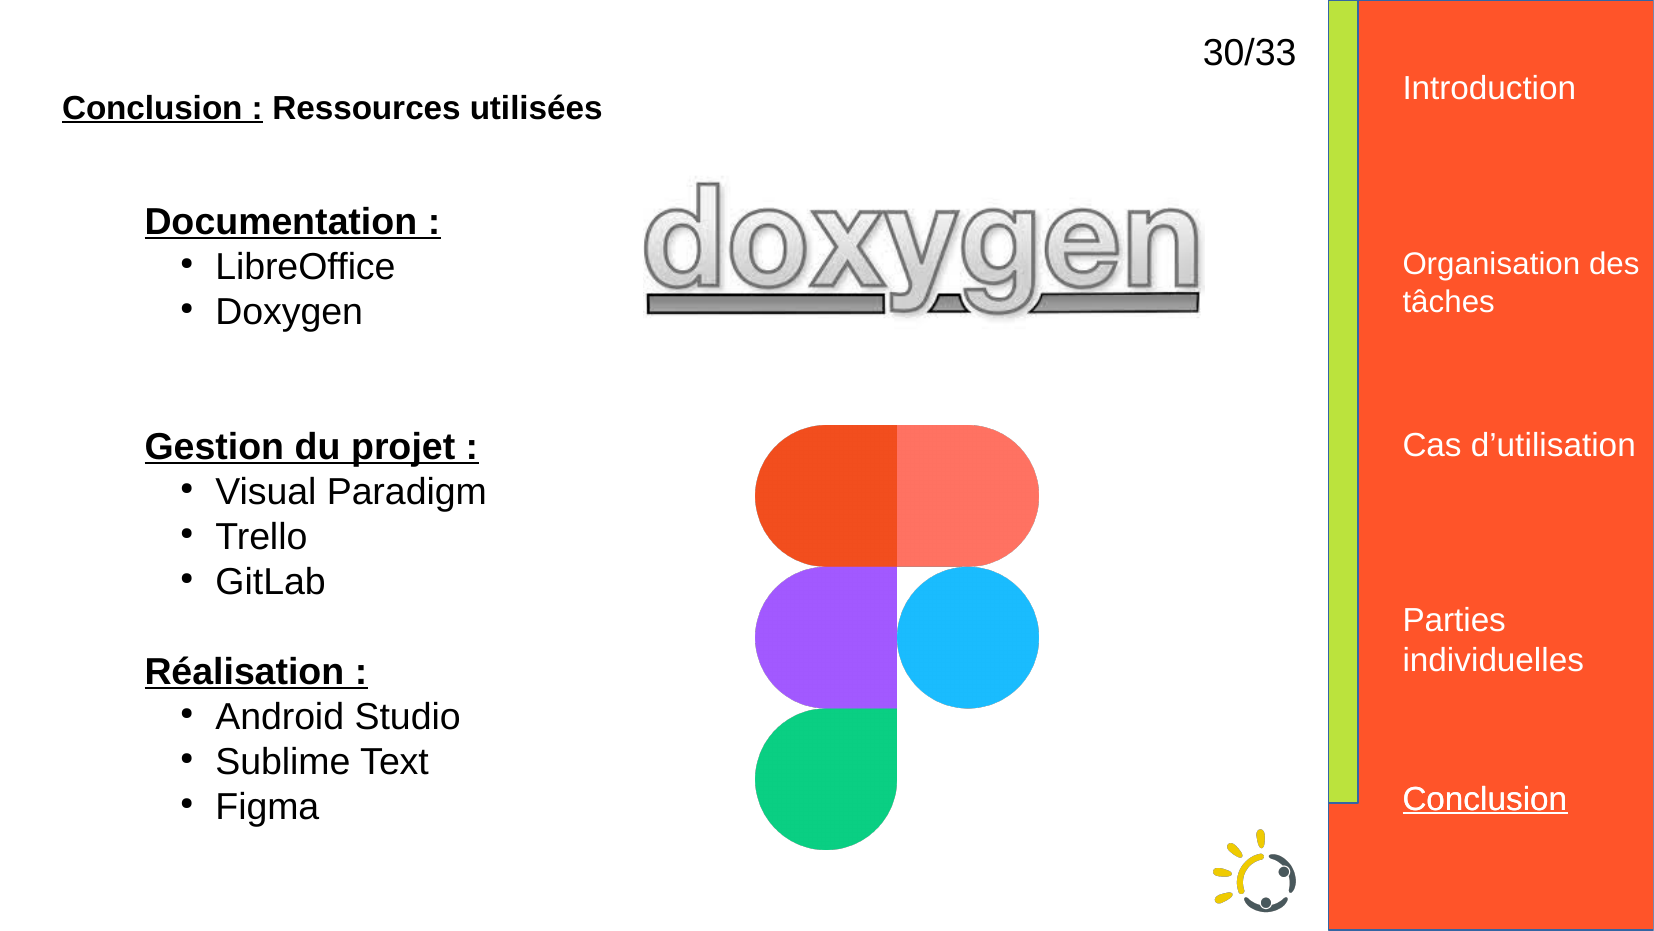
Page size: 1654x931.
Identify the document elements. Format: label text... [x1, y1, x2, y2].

picture [1210, 826, 1300, 916]
picture [755, 425, 1039, 850]
picture [643, 165, 1205, 332]
text_box [1328, 0, 1359, 804]
text_box Conclusion : Ressources utilisées [47, 70, 933, 141]
text_box Conclusion [1387, 769, 1654, 857]
text_box Documentation : LibreOffice Doxygen Gestion du projet : Visual Paradigm Trello GitLab Réalisation : Android Studio Sublime Text Figma [129, 190, 541, 625]
